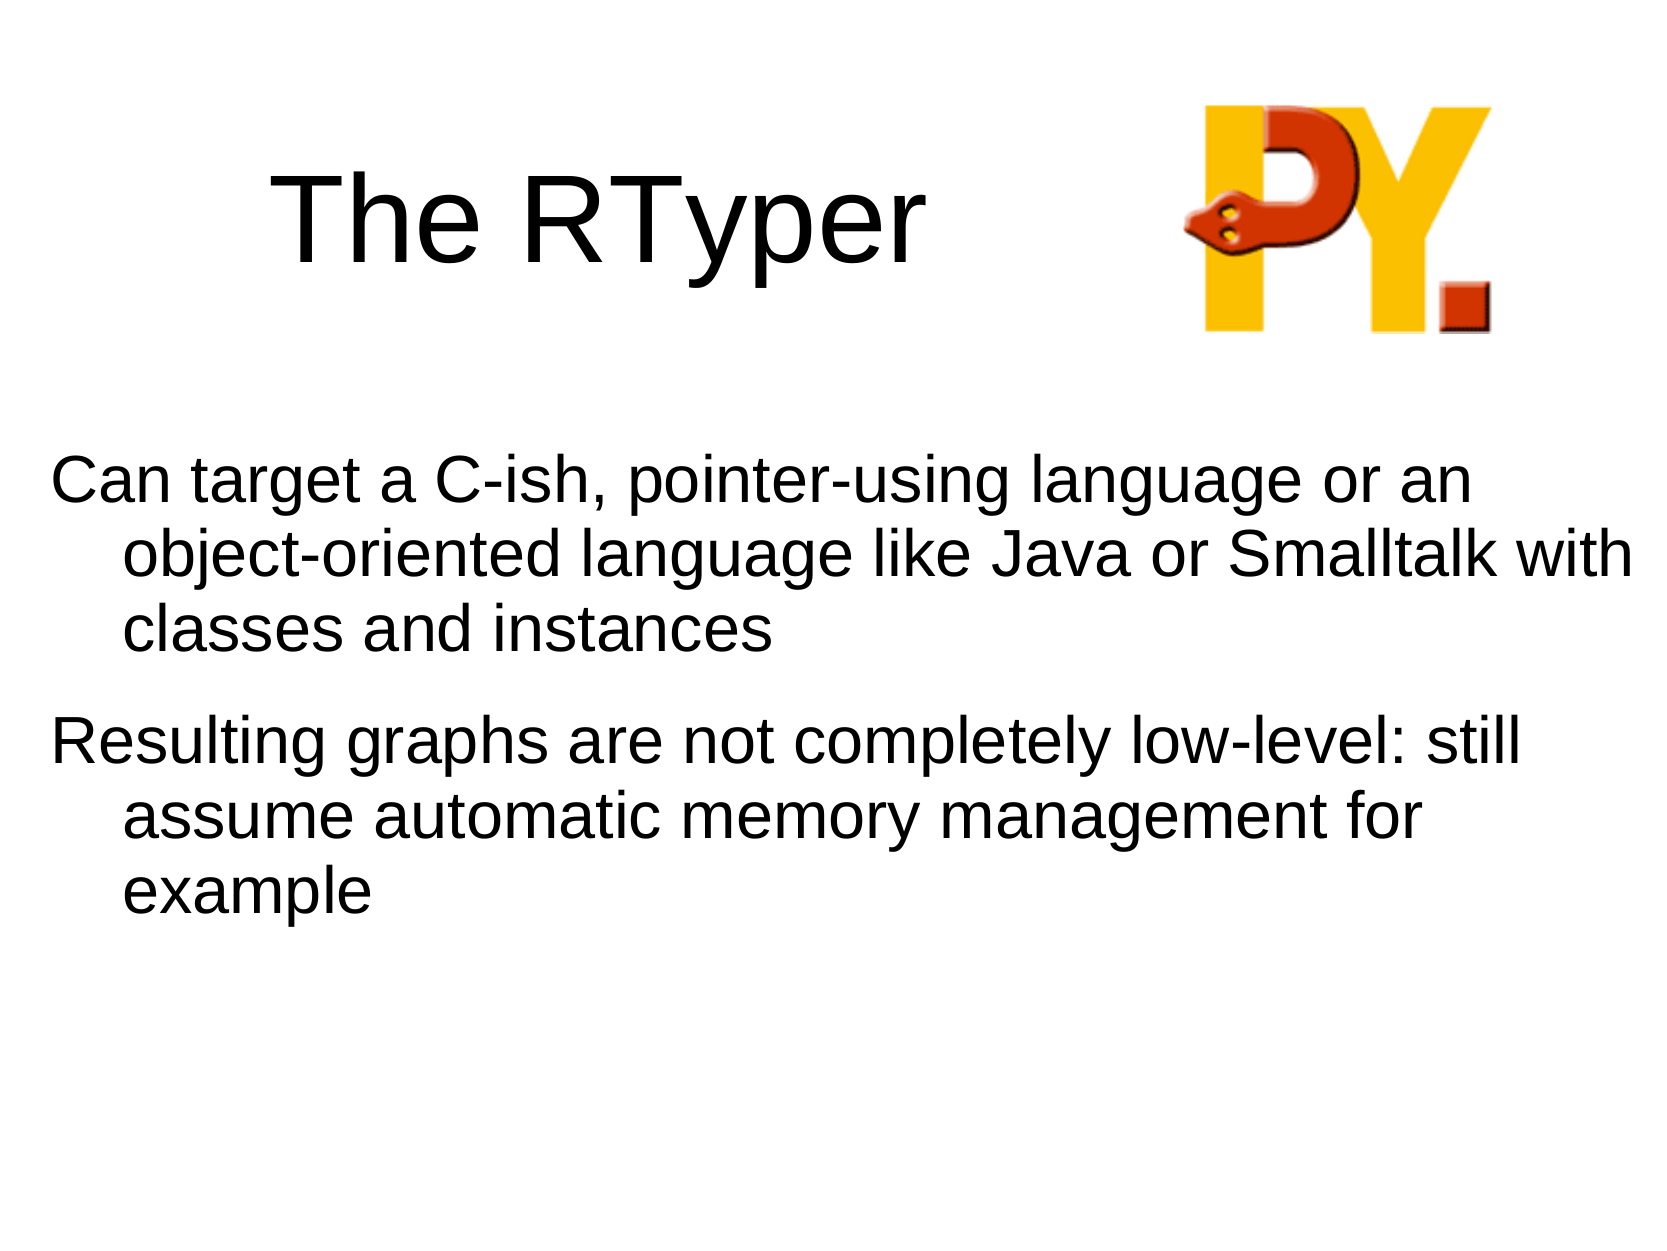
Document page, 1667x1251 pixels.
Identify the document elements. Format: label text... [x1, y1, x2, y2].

picture [1183, 104, 1494, 334]
title The RTyper [37, 62, 1161, 376]
list Can target a C-ish, pointer-using language or an object-oriented language like Java or Smalltalk with classes and instances Resulting graphs are not completely low-level: still assume automatic memory management for example [0, 433, 1651, 1167]
